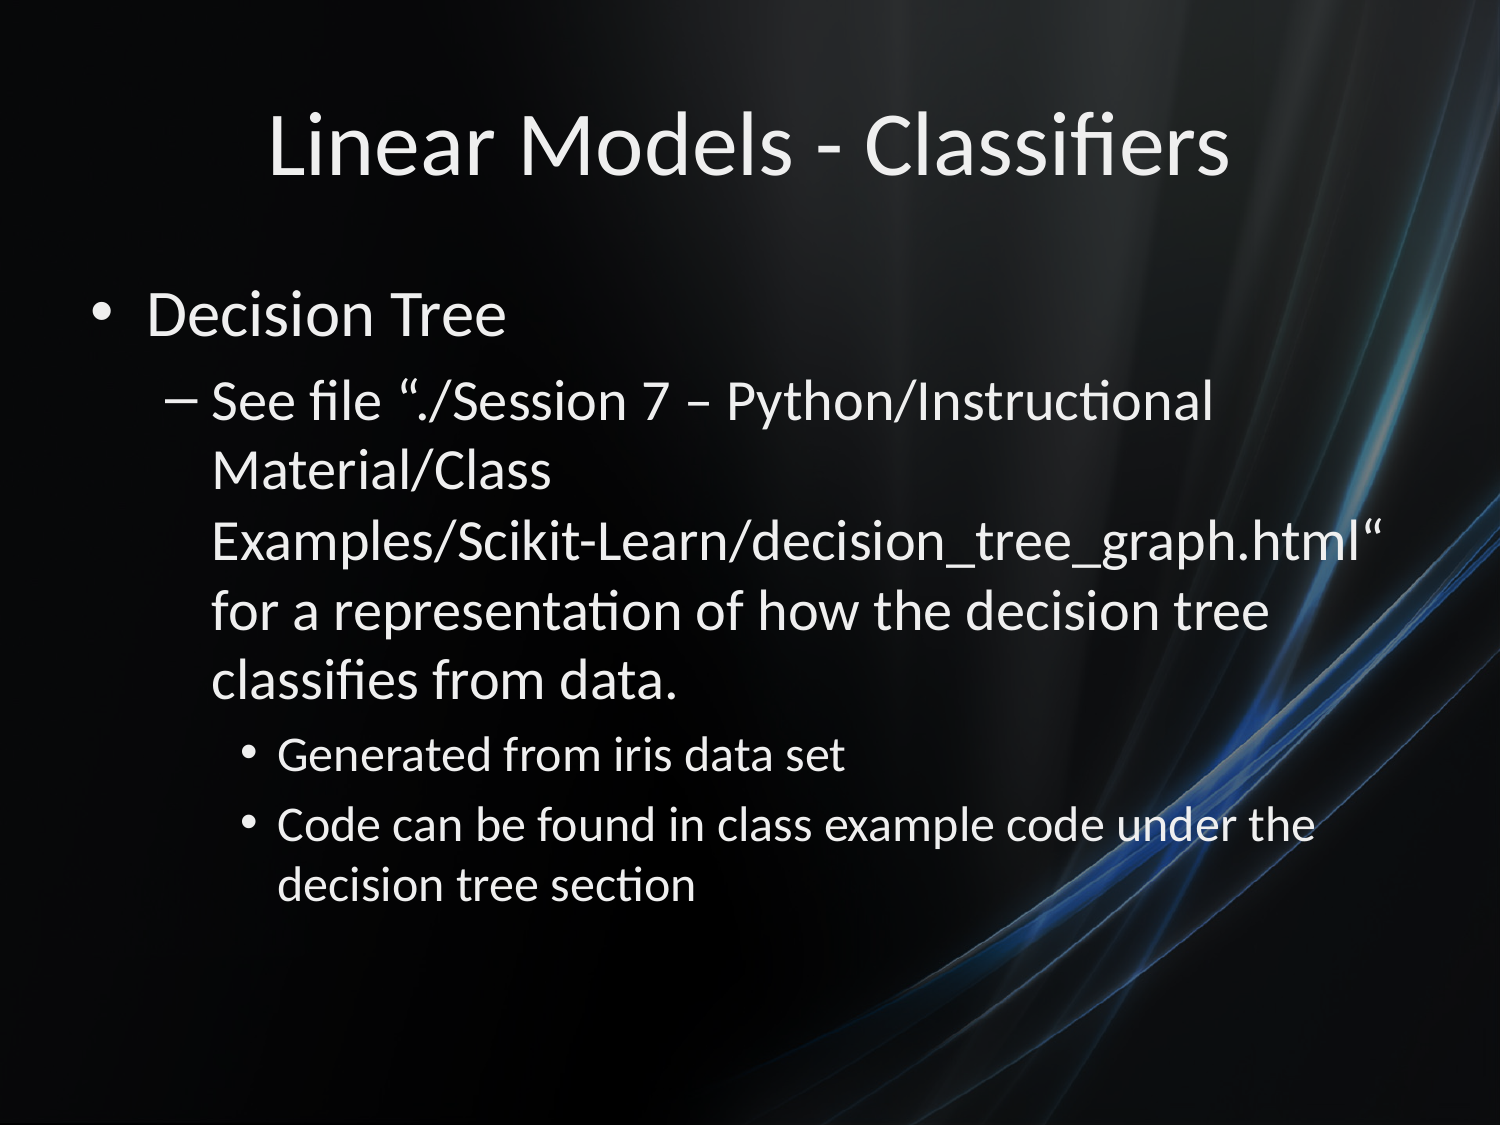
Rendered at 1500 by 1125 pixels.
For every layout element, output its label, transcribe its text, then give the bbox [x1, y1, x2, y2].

title Linear Models - Classifiers [75, 45, 1425, 233]
picture [0, 0, 1500, 1125]
list Decision Tree See file “./Session 7 – Python/Instructional Material/Class Examples/Scikit-Learn/decision_tree_graph.html“ for a representation of how the decision tree classifies from data. Generated from iris data set Code can be found in class example code under the decision tree section [75, 262, 1425, 1005]
